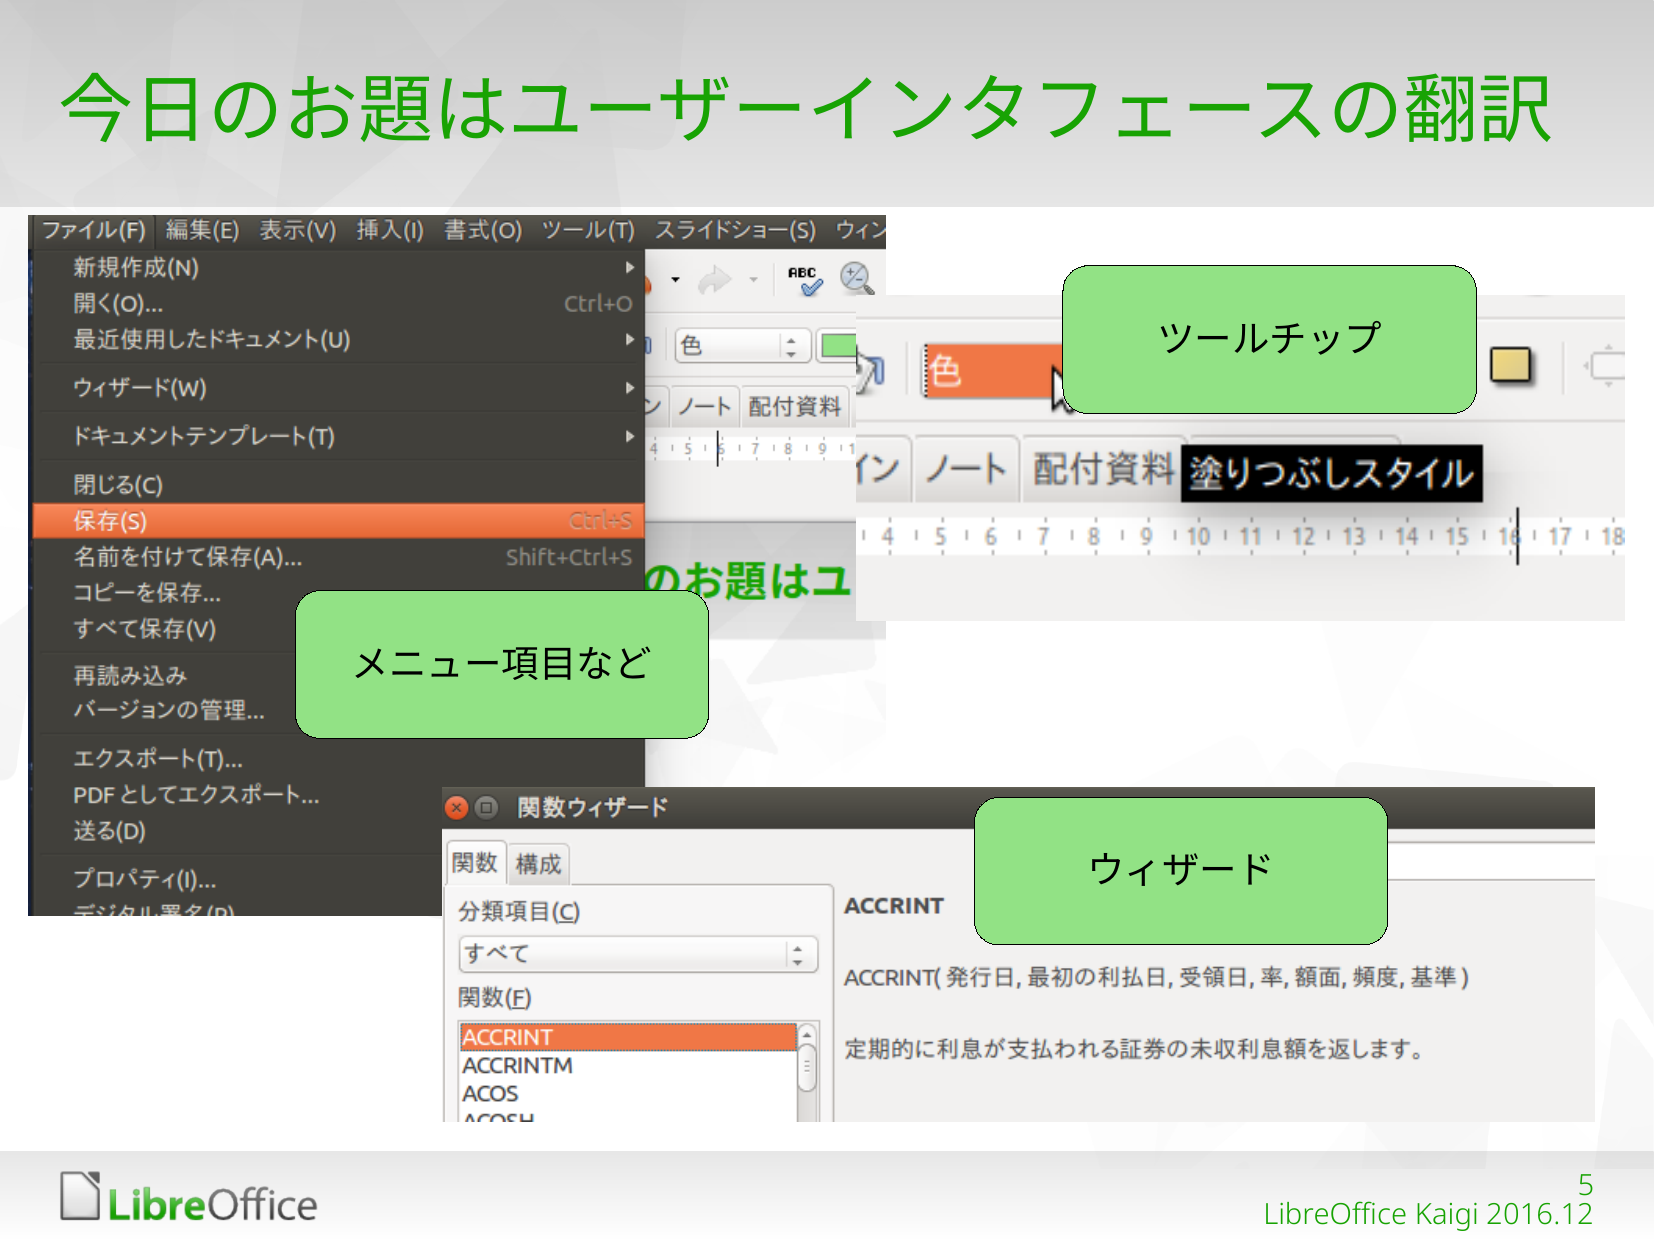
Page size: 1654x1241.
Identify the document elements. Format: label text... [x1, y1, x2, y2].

text_box メニュー項目など [295, 590, 709, 739]
picture [0, 0, 1654, 1169]
text_box ウィザード [974, 797, 1388, 945]
title 今日のお題はユーザーインタフェースの翻訳 [59, 29, 1595, 178]
text_box ツールチップ [1062, 265, 1477, 414]
picture [41, 1152, 337, 1240]
